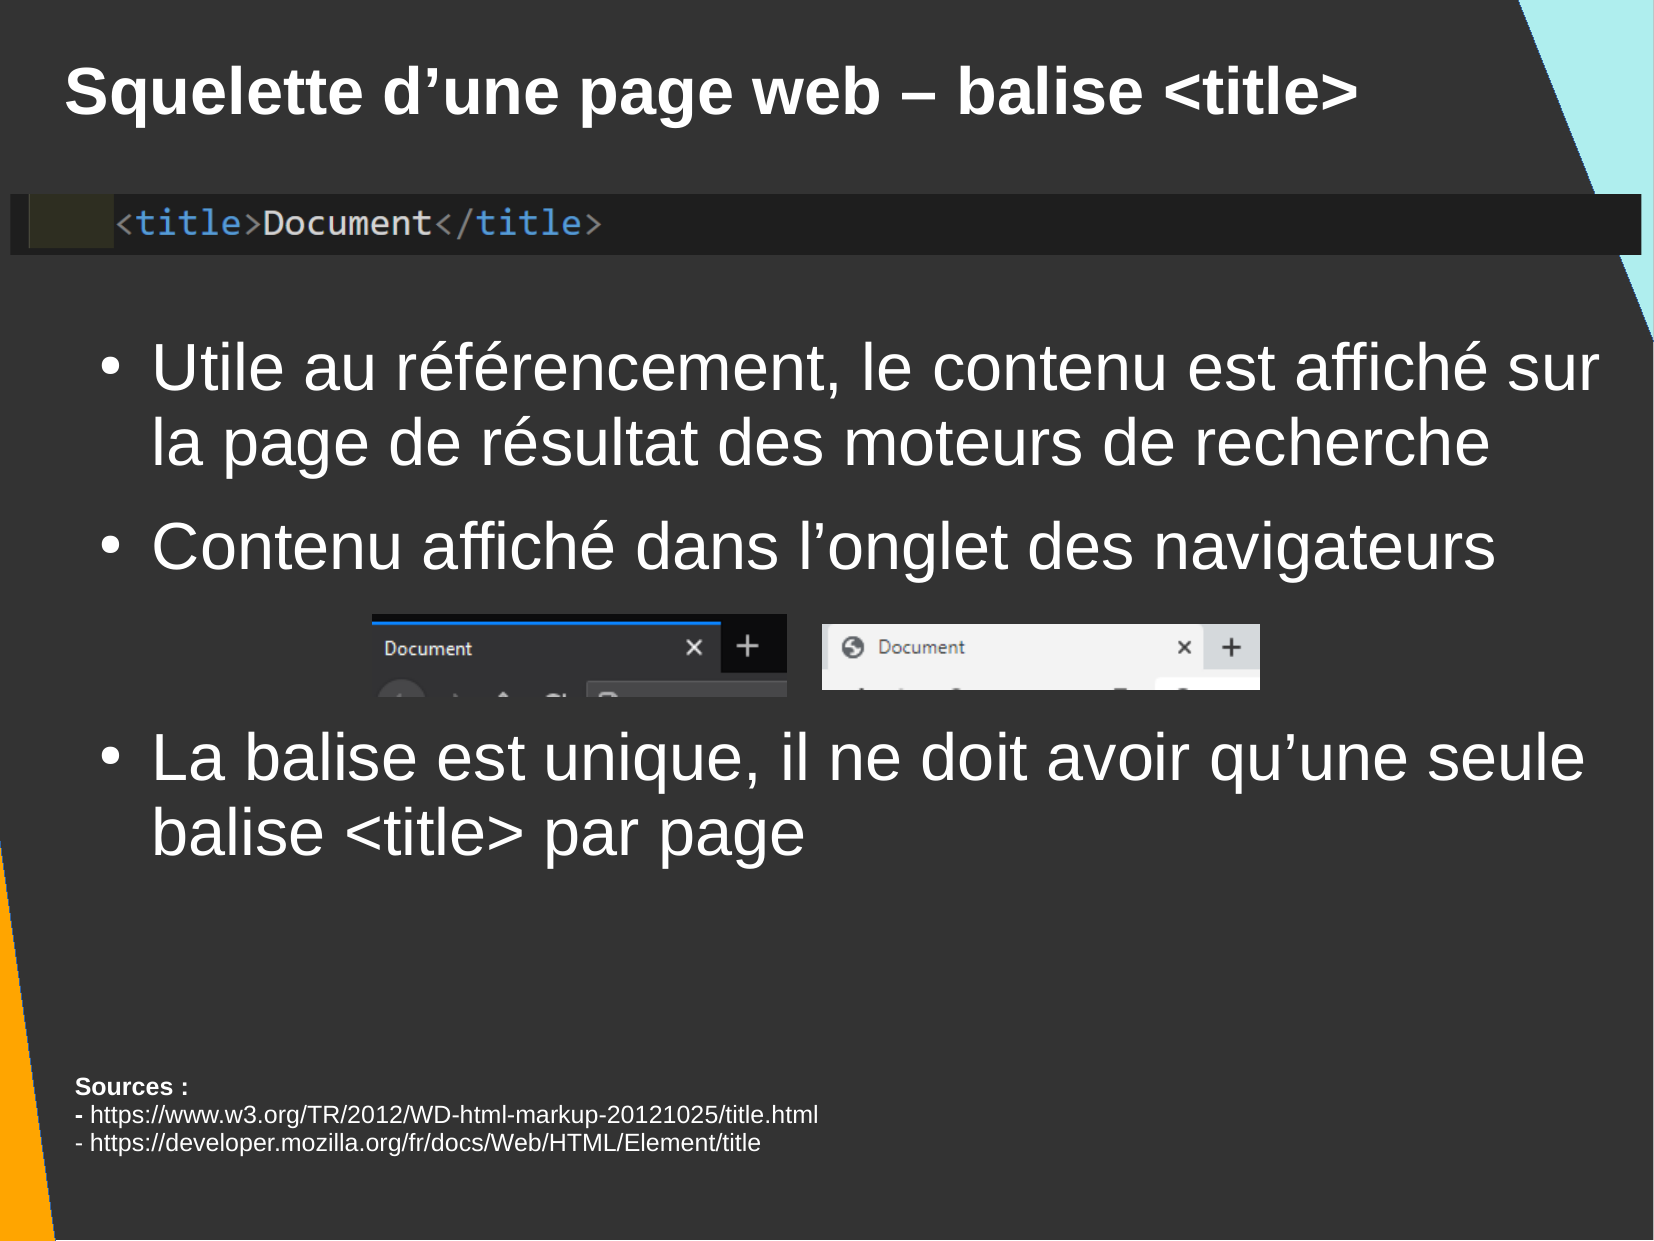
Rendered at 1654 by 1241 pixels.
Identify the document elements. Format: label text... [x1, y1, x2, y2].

list Utile au référencement, le contenu est affiché sur la page de résultat des moteurs de recherche Contenu affiché dans l’onglet des navigateurs [80, 329, 1635, 600]
picture [372, 614, 787, 697]
picture [10, 194, 1642, 255]
title Squelette d’une page web – balise <title> [64, 54, 1553, 167]
list La balise est unique, il ne doit avoir qu’une seule balise <title> par page [80, 720, 1635, 991]
text_box Sources : - https://www.w3.org/TR/2012/WD-html-markup-20121025/title.html - https://developer.mozilla.org/fr/docs/Web/HTML/Element/title [59, 1065, 1548, 1241]
text_box [0, 840, 56, 1241]
text_box [1518, 0, 1654, 342]
picture [822, 624, 1260, 690]
